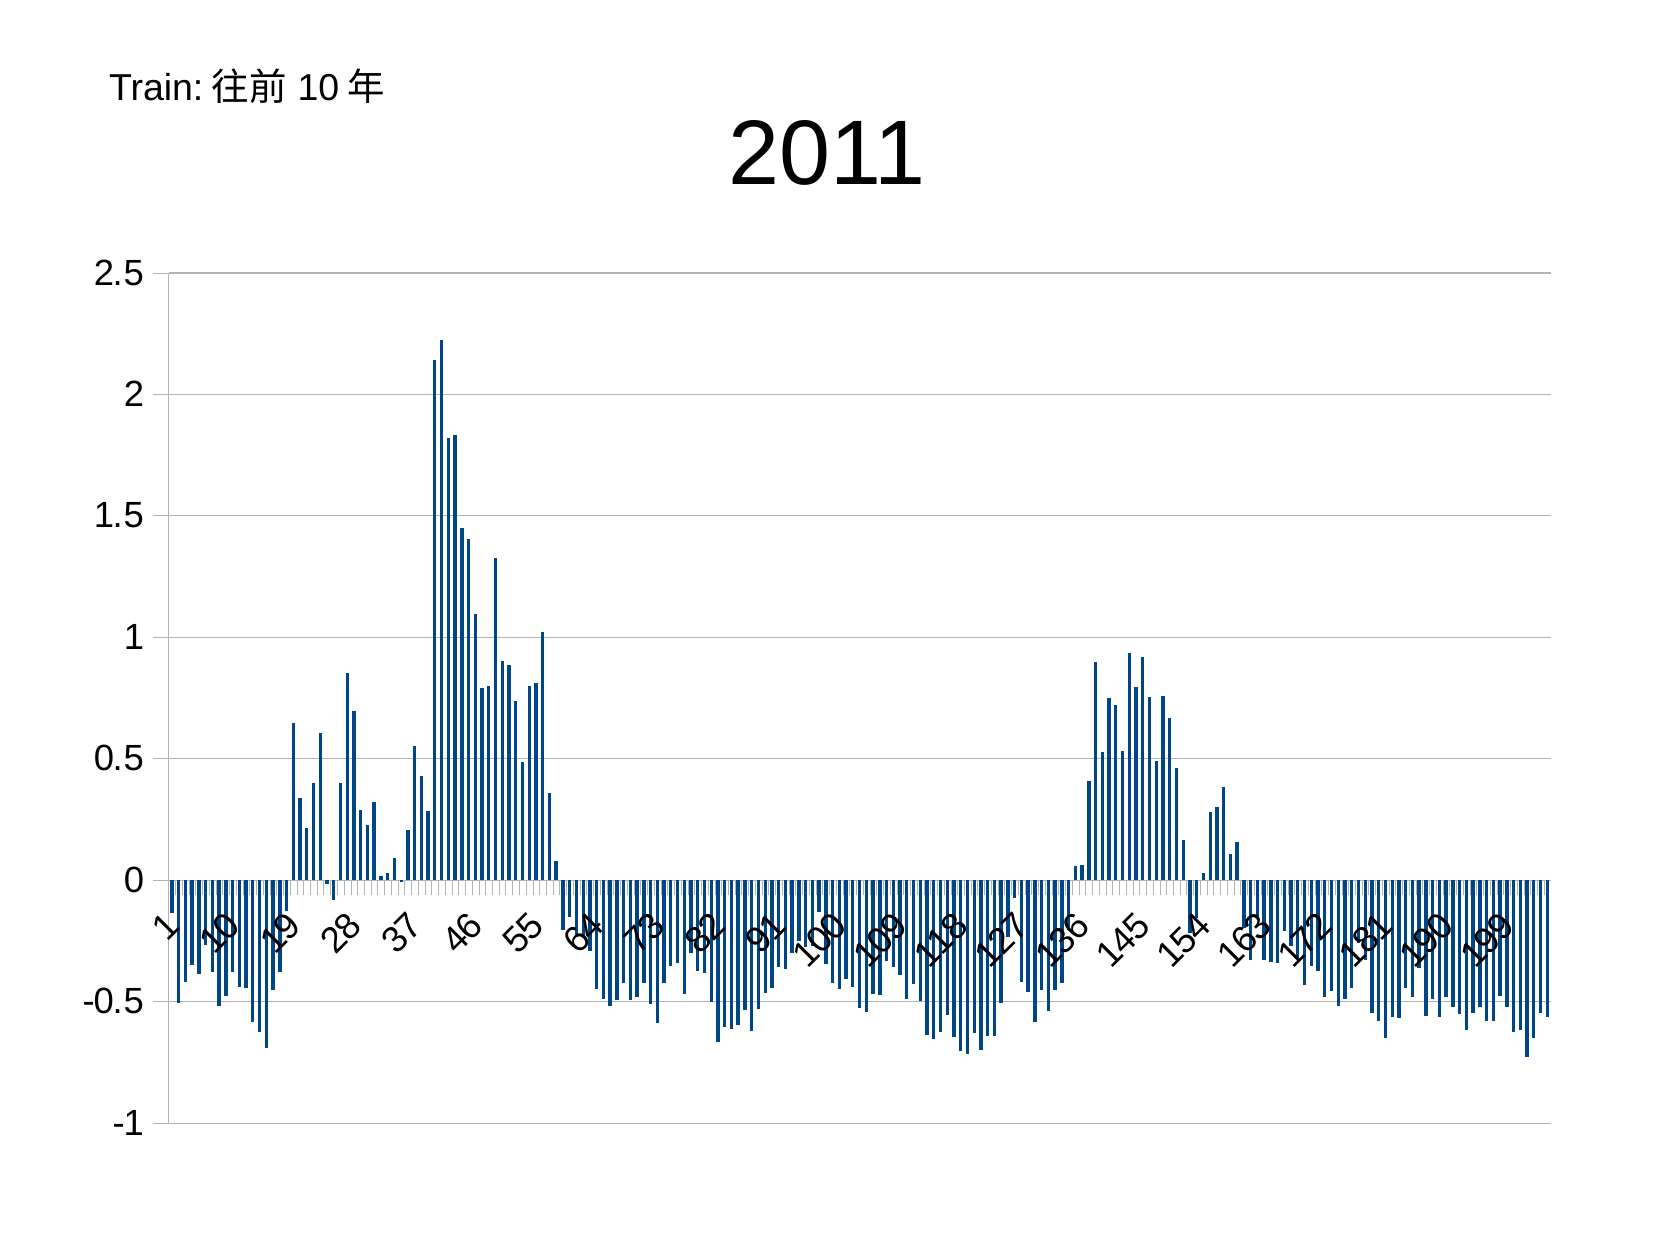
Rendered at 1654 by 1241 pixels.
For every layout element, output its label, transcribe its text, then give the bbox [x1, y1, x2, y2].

title 2011 [82, 49, 1571, 257]
picture [82, 252, 1551, 1146]
text_box Train:往前10年 [94, 49, 497, 109]
